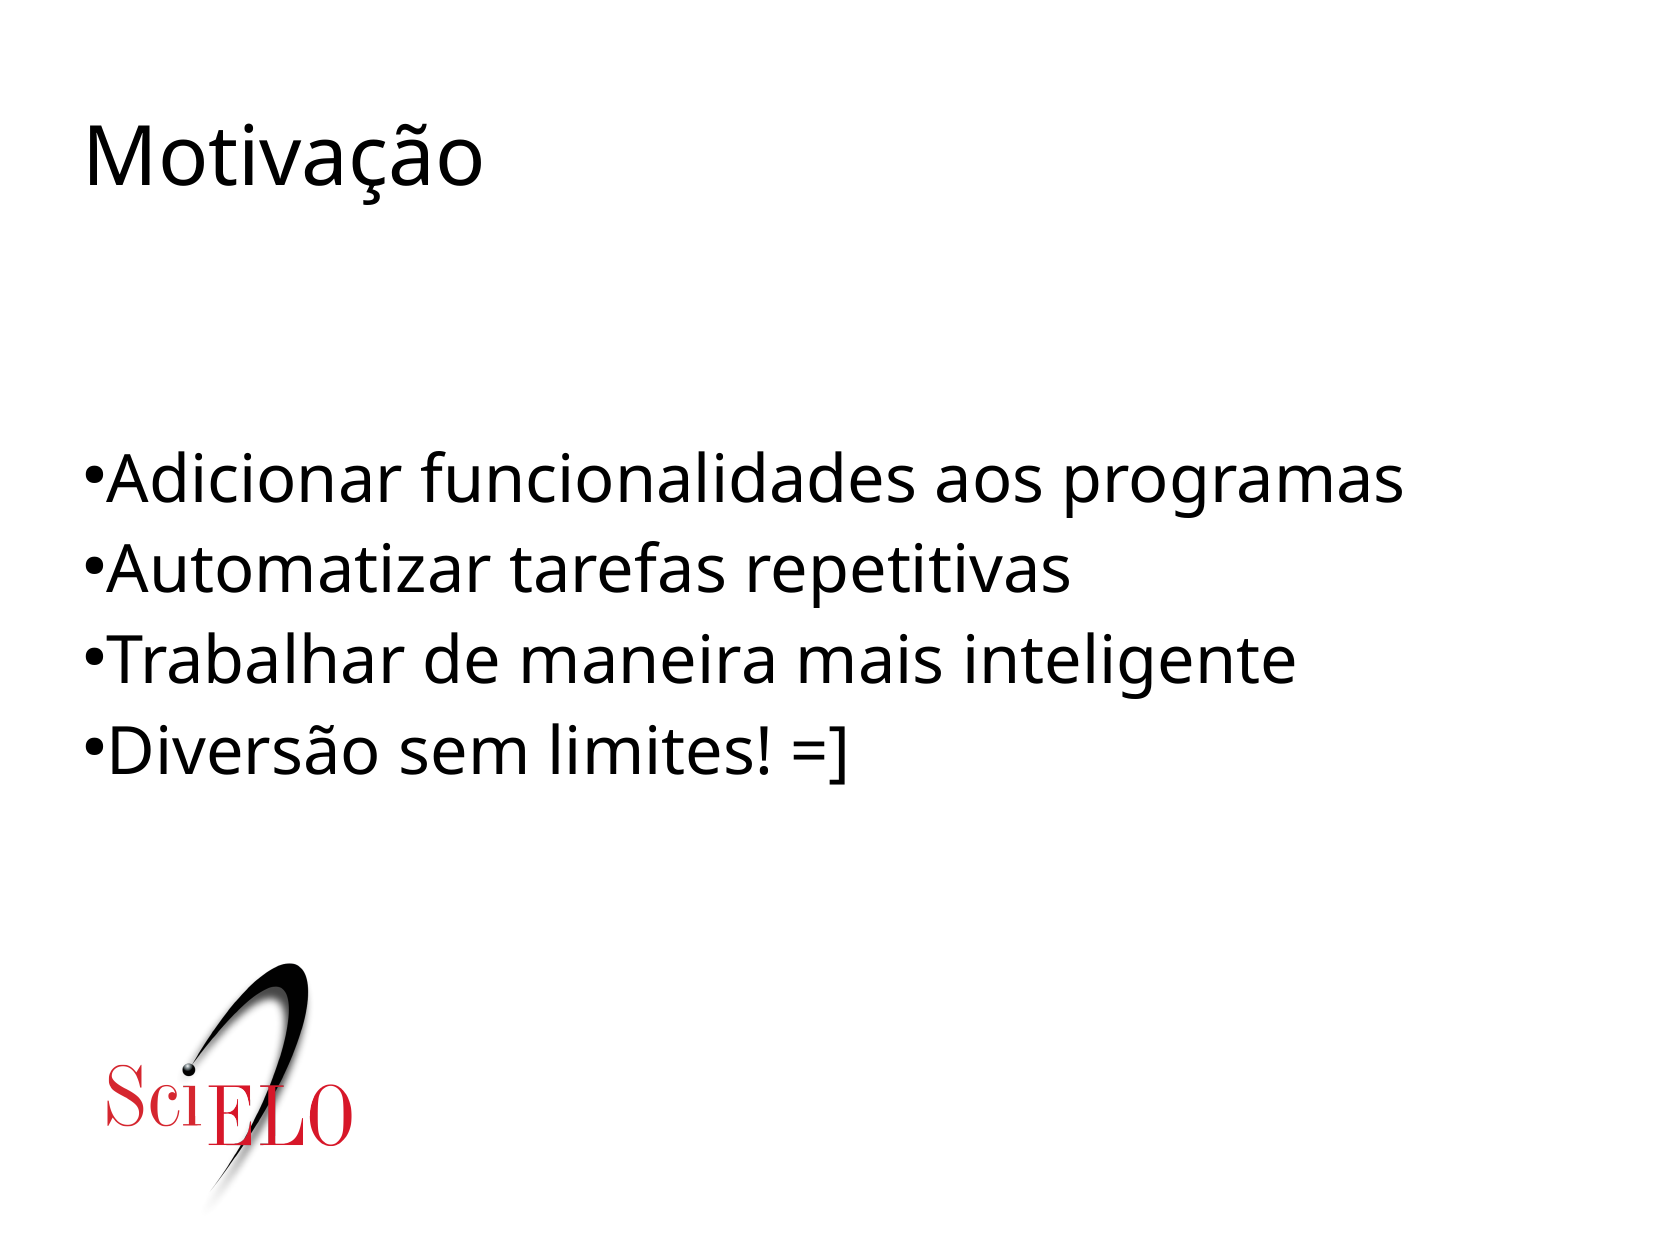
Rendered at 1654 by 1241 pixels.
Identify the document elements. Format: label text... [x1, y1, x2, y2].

subtitle Adicionar funcionalidades aos programas Automatizar tarefas repetitivas Trabalhar de maneira mais inteligente Diversão sem limites! =] [82, 290, 1538, 1010]
picture [81, 944, 367, 1231]
title Motivação [82, 49, 1571, 257]
